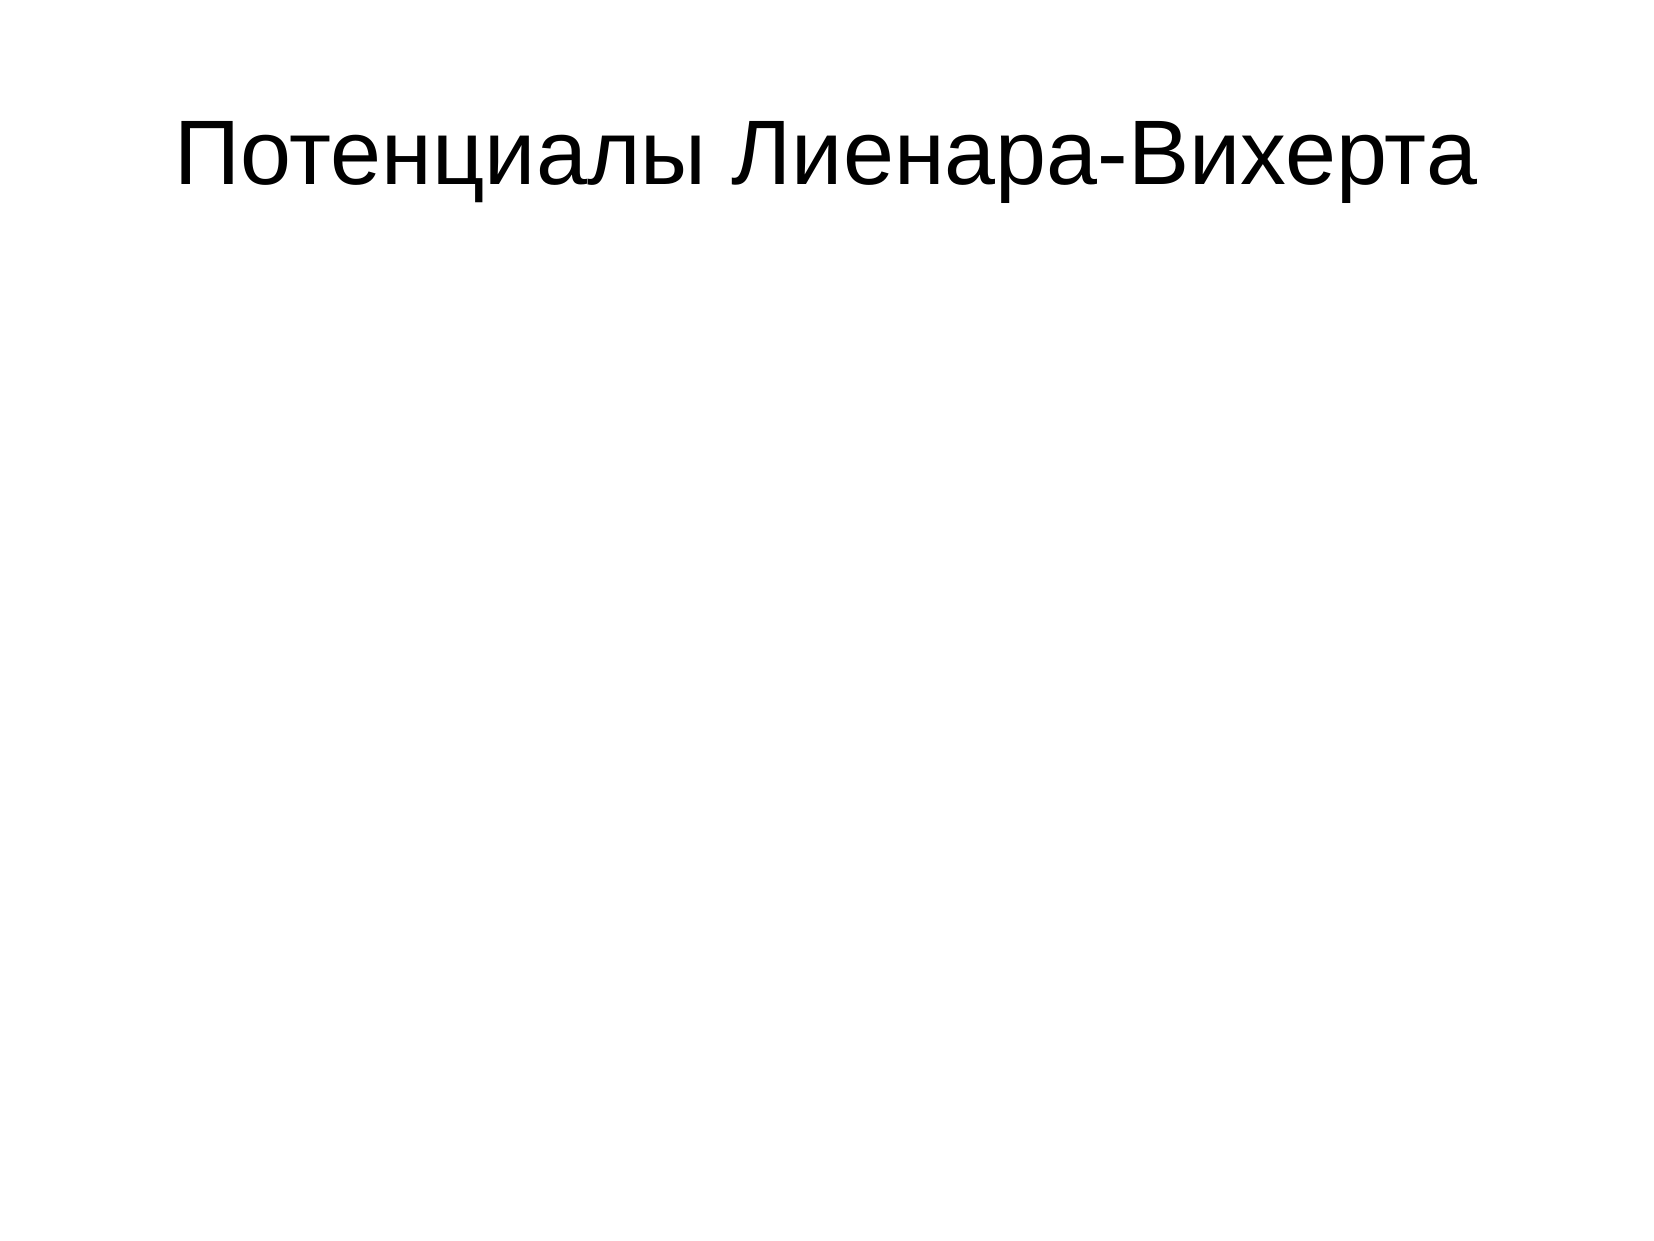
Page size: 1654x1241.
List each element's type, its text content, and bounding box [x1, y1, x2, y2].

title Потенциалы Лиенара-Вихерта [82, 49, 1571, 257]
